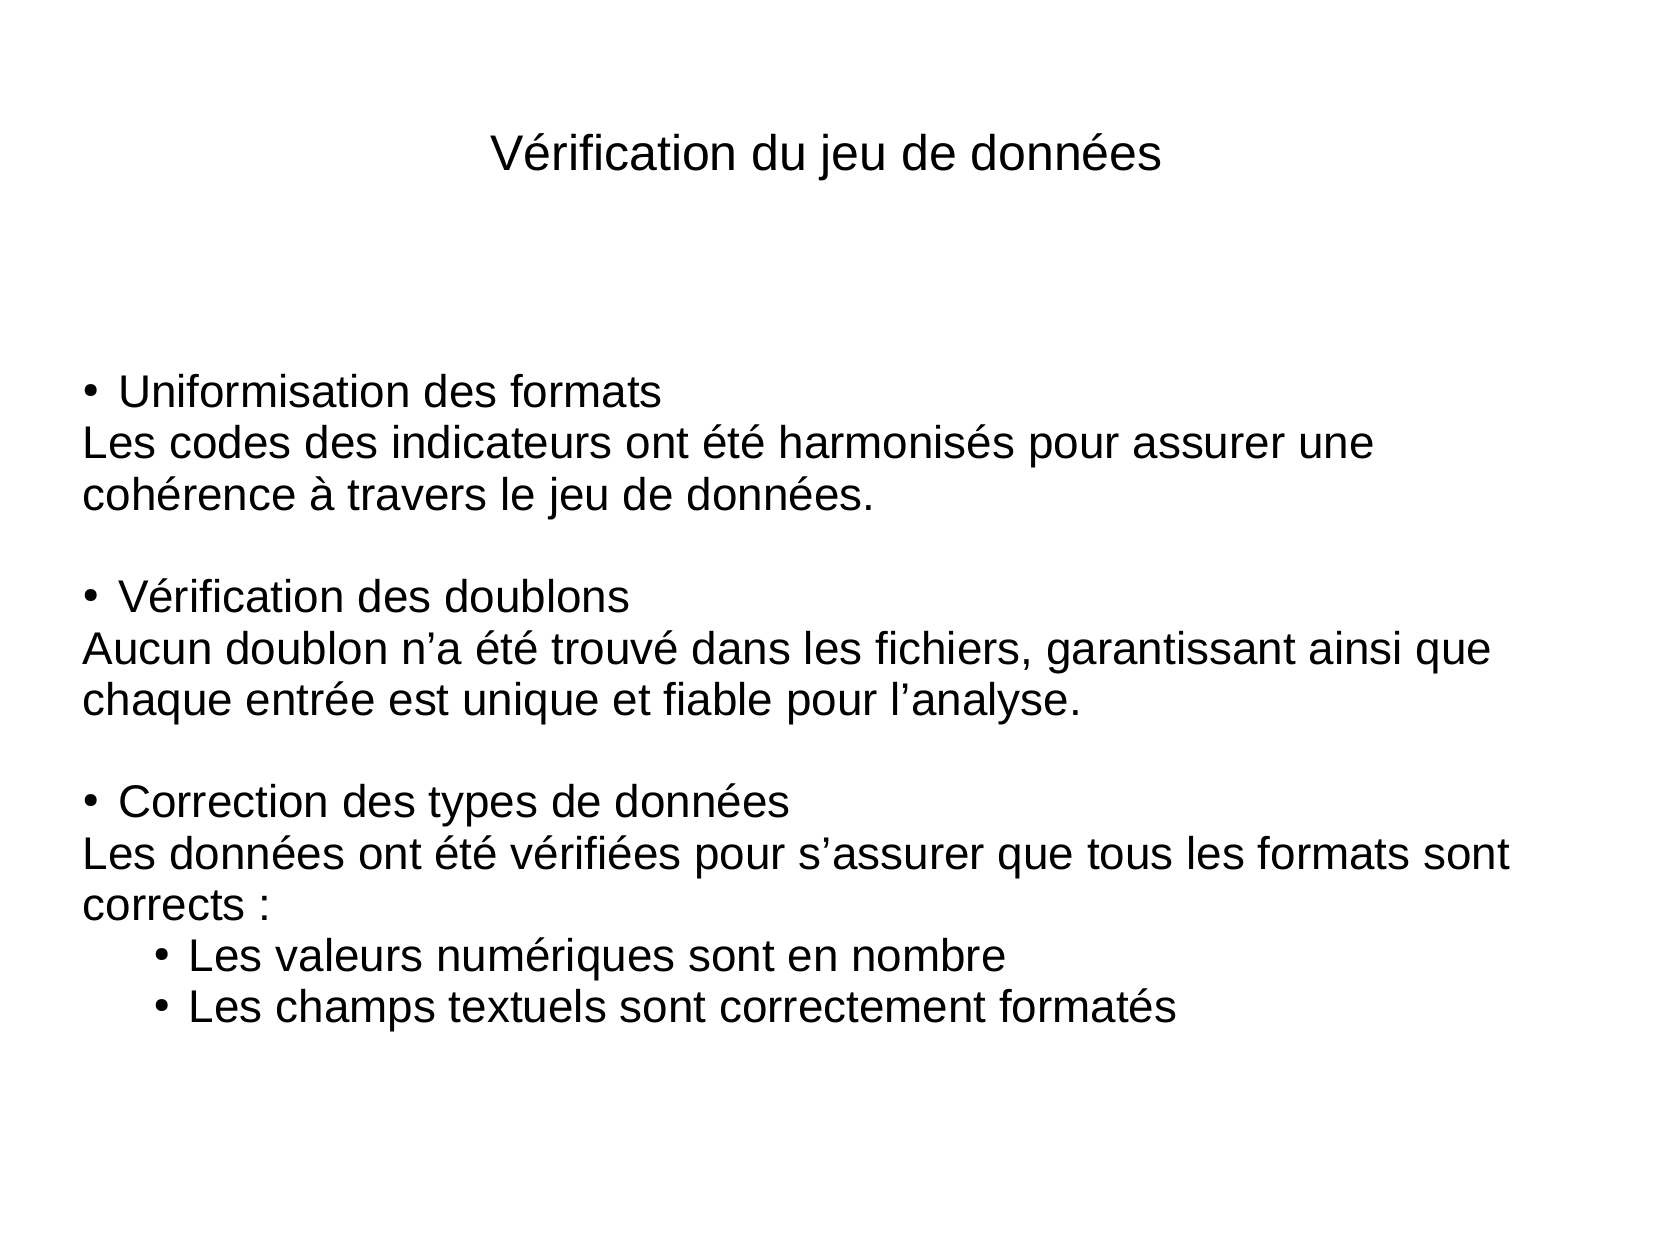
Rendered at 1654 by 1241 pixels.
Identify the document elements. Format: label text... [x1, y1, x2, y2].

subtitle Uniformisation des formats Les codes des indicateurs ont été harmonisés pour assurer une cohérence à travers le jeu de données. Vérification des doublons Aucun doublon n’a été trouvé dans les fichiers, garantissant ainsi que chaque entrée est unique et fiable pour l’analyse. Correction des types de données Les données ont été vérifiées pour s’assurer que tous les formats sont corrects : Les valeurs numériques sont en nombre Les champs textuels sont correctement formatés [82, 290, 1571, 1109]
title Vérification du jeu de données [82, 49, 1571, 257]
